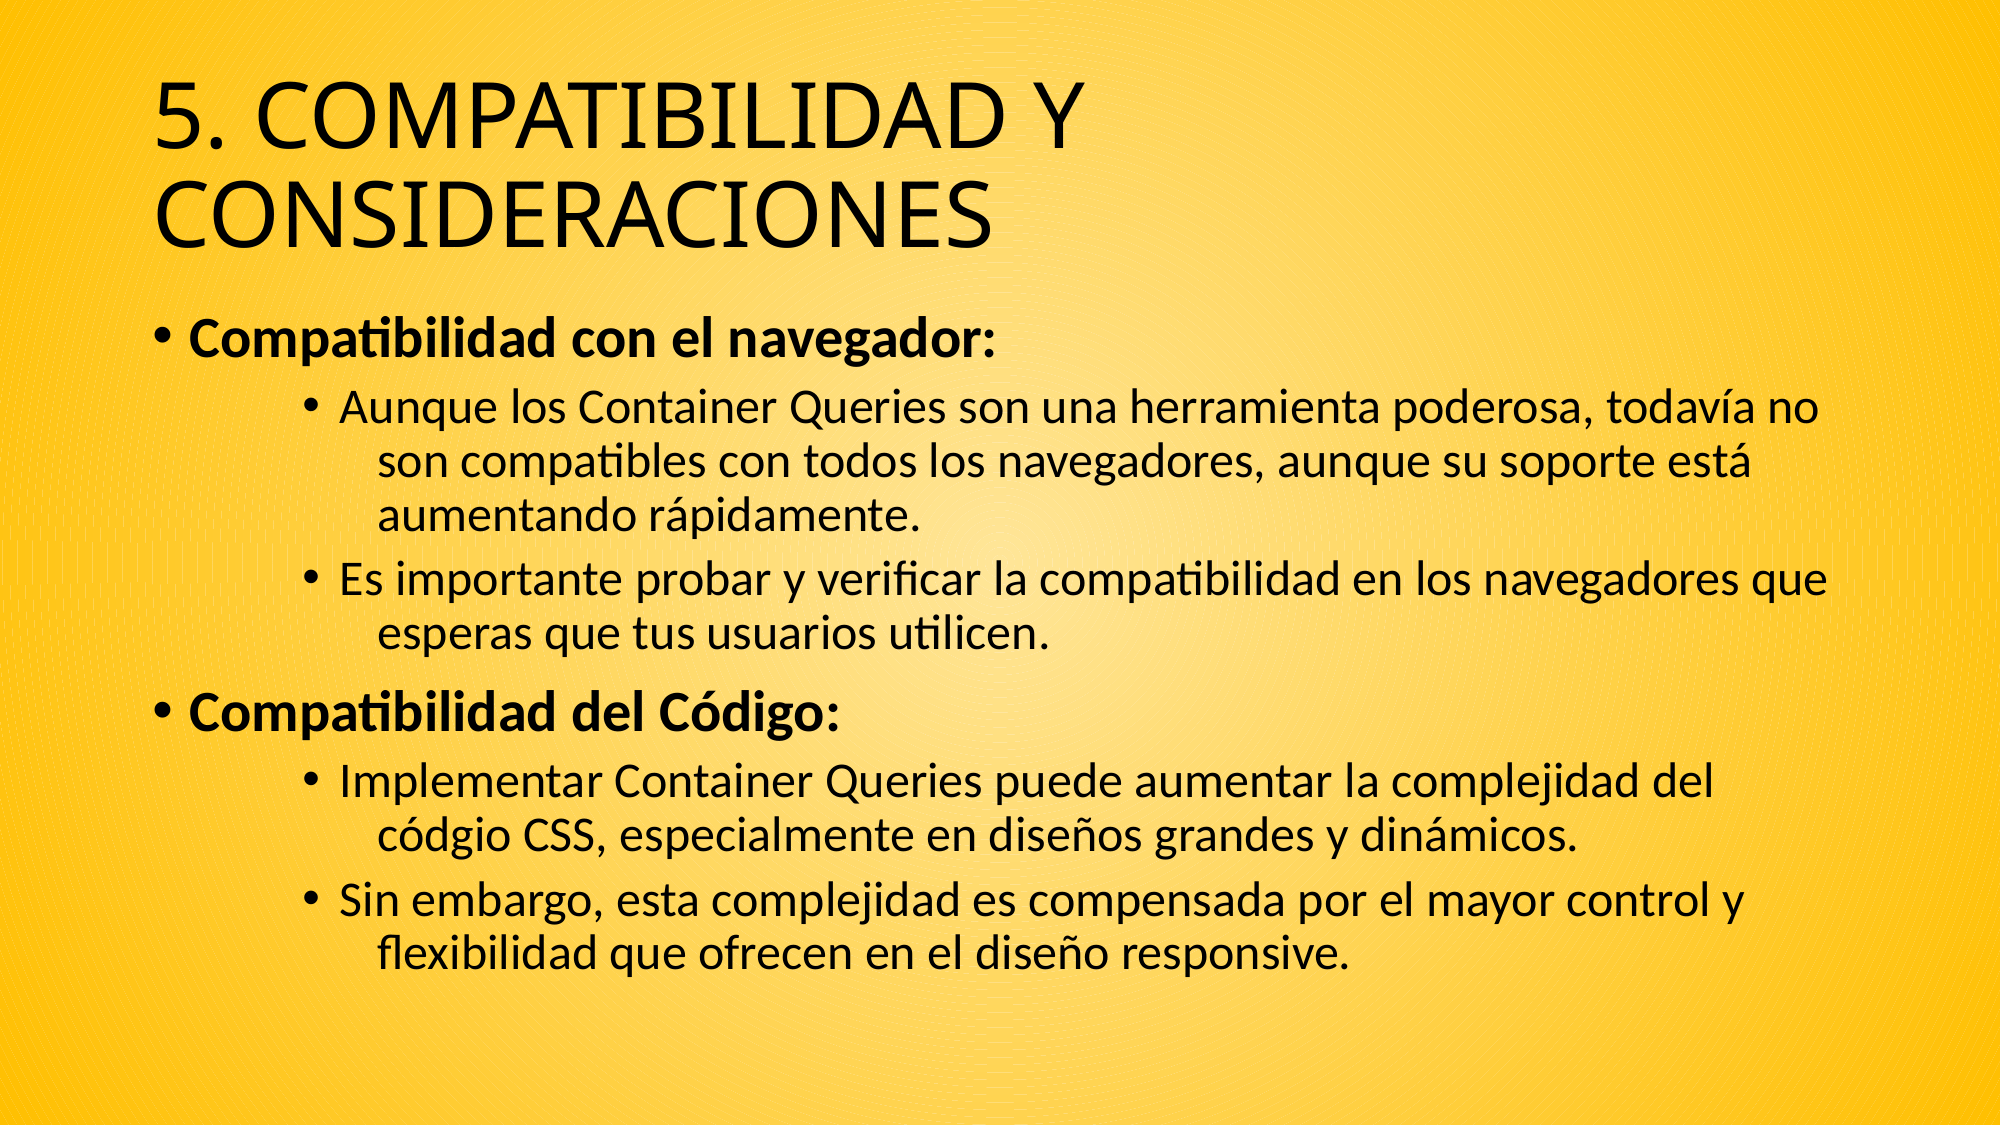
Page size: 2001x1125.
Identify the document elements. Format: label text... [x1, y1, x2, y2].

title 5. COMPATIBILIDAD Y CONSIDERACIONES [137, 59, 1863, 278]
list Compatibilidad con el navegador: Aunque los Container Queries son una herramienta poderosa, todavía no son compatibles con todos los navegadores, aunque su soporte está aumentando rápidamente. Es importante probar y verificar la compatibilidad en los navegadores que esperas que tus usuarios utilicen. Compatibilidad del Código: Implementar Container Queries puede aumentar la complejidad del códgio CSS, especialmente en diseños grandes y dinámicos. Sin embargo, esta complejidad es compensada por el mayor control y flexibilidad que ofrecen en el diseño responsive. [137, 299, 1863, 1014]
